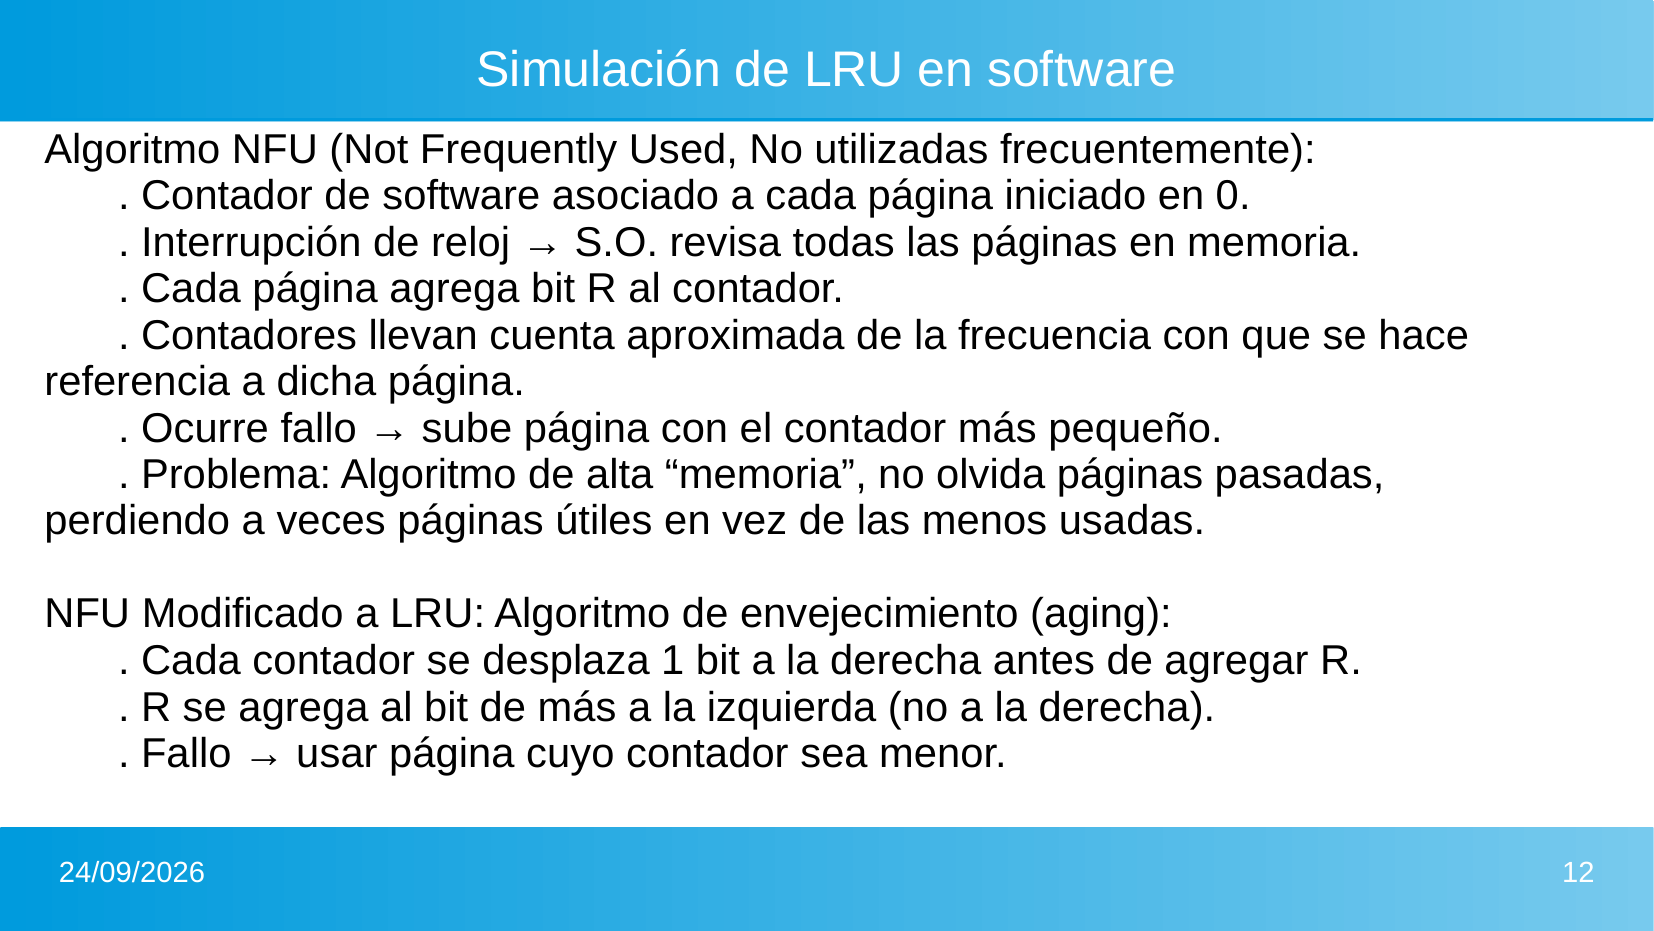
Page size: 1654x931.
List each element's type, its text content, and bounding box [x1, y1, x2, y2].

title Simulación de LRU en software [59, 29, 1595, 108]
text_box Algoritmo NFU (Not Frequently Used, No utilizadas frecuentemente): . Contador de software asociado a cada página iniciado en 0. . Interrupción de reloj → S.O. revisa todas las páginas en memoria. . Cada página agrega bit R al contador. . Contadores llevan cuenta aproximada de la frecuencia con que se hace referencia a dicha página. . Ocurre fallo → sube página con el contador más pequeño. . Problema: Algoritmo de alta “memoria”, no olvida páginas pasadas, perdiendo a veces páginas útiles en vez de las menos usadas. NFU Modificado a LRU: Algoritmo de envejecimiento (aging): . Cada contador se desplaza 1 bit a la derecha antes de agregar R. . R se agrega al bit de más a la izquierda (no a la derecha). . Fallo → usar página cuyo contador sea menor. [29, 118, 1629, 784]
